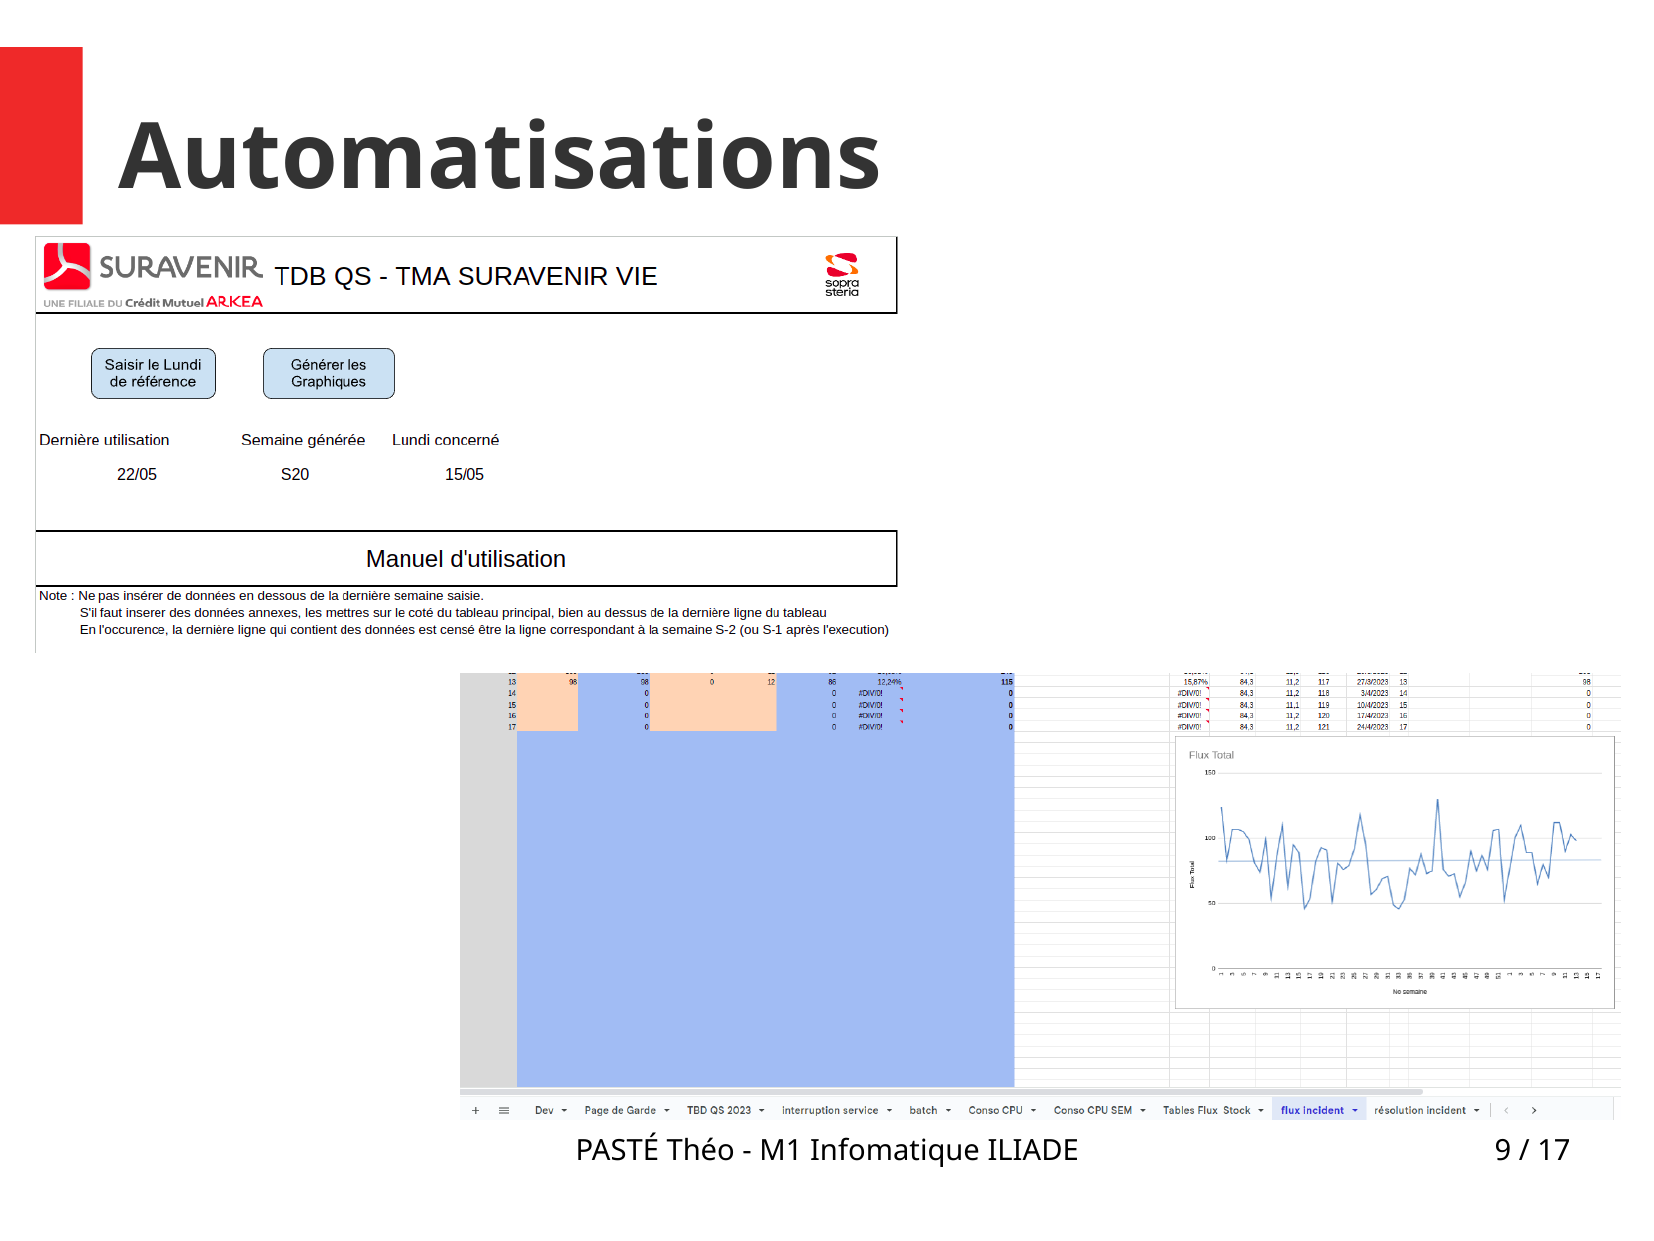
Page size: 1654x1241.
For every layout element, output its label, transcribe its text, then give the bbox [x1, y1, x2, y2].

title Automatisations [118, 49, 1571, 257]
picture [35, 236, 898, 653]
picture [460, 673, 1621, 1120]
